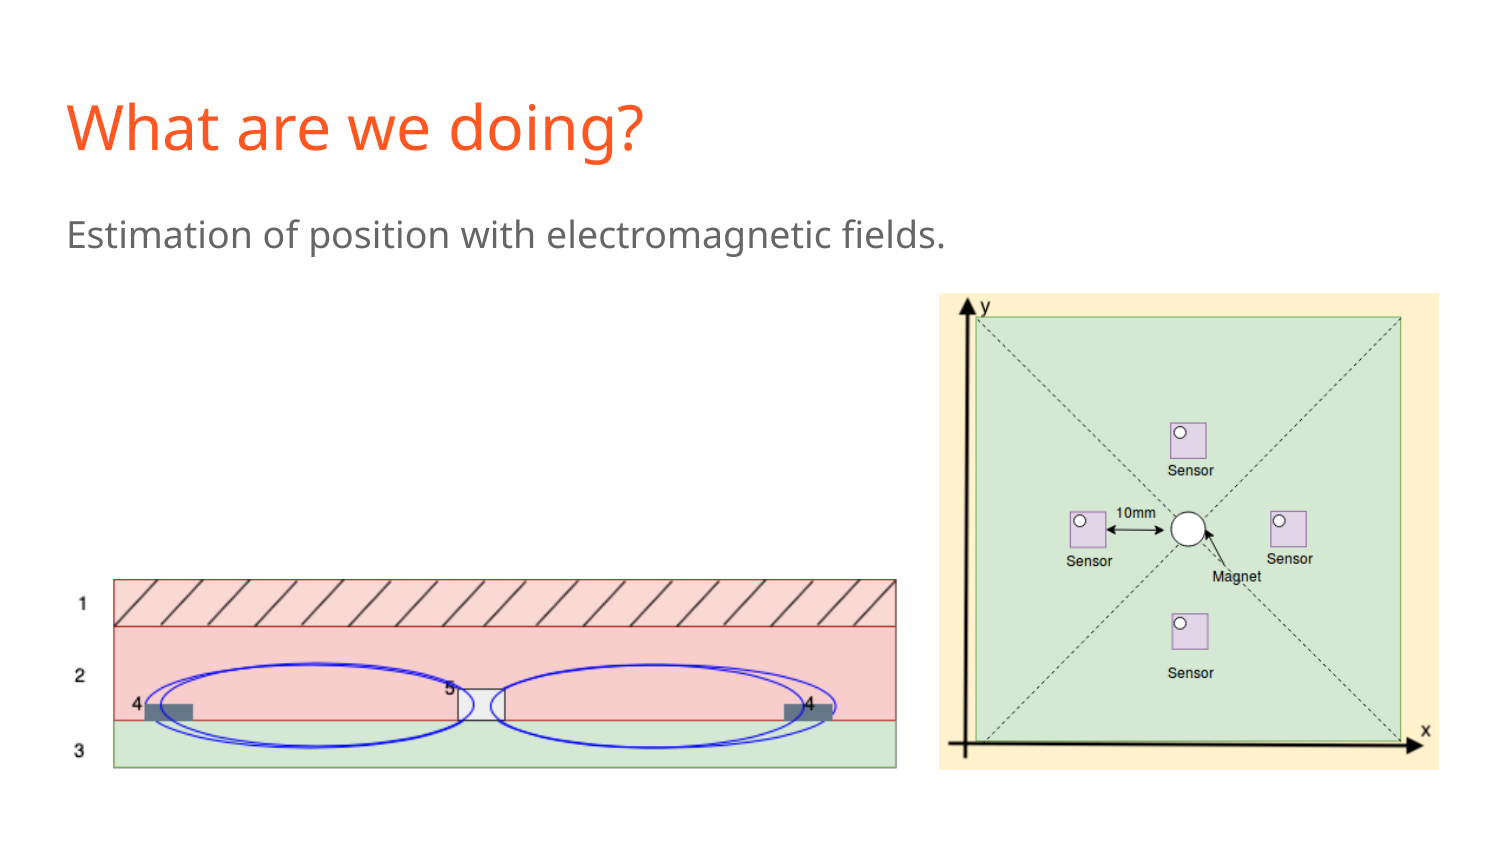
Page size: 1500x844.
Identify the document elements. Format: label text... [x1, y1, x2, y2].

picture [51, 579, 900, 770]
list Estimation of position with electromagnetic fields. [51, 189, 1449, 750]
title What are we doing? [51, 72, 1449, 167]
picture [939, 293, 1439, 770]
